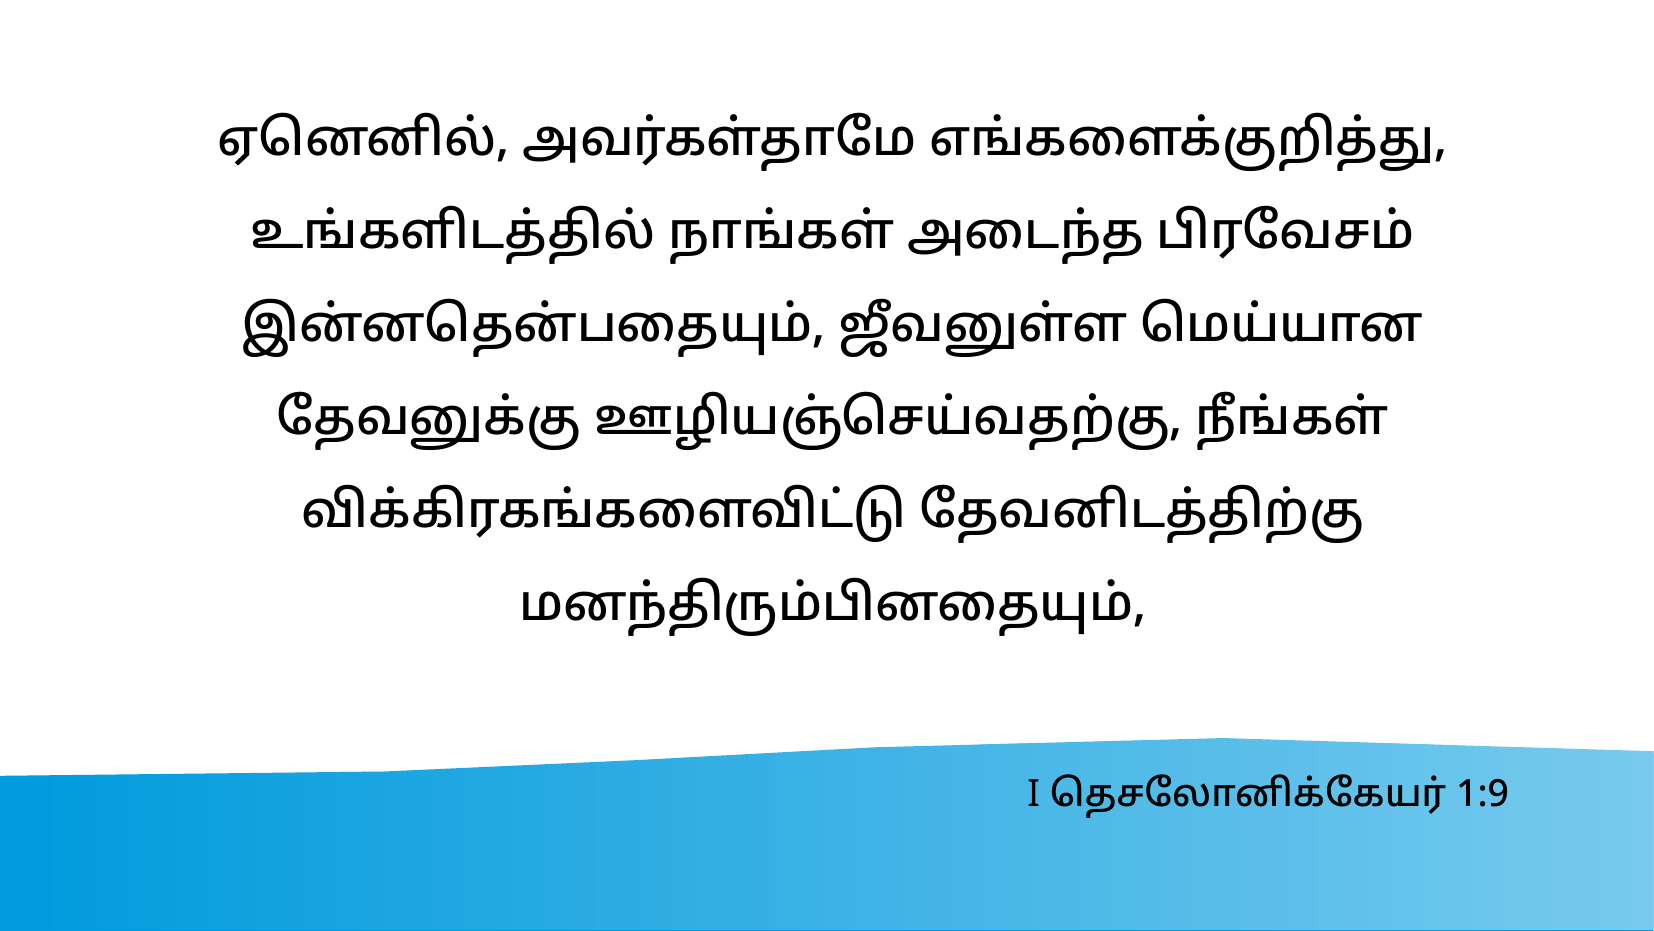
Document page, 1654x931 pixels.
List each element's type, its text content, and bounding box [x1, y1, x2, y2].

title ஏனெனில், அவர்கள்தாமே எங்களைக்குறித்து, உங்களிடத்தில் நாங்கள் அடைந்த பிரவேசம் இன்னதென்பதையும், ஜீவனுள்ள மெய்யான தேவனுக்கு ஊழியஞ்செய்வதற்கு, நீங்கள் விக்கிரகங்களைவிட்டு தேவனிடத்திற்கு மனந்திரும்பினதையும், [94, 81, 1571, 640]
text_box I தெசலோனிக்கேயர் 1:9 [1012, 765, 1613, 826]
